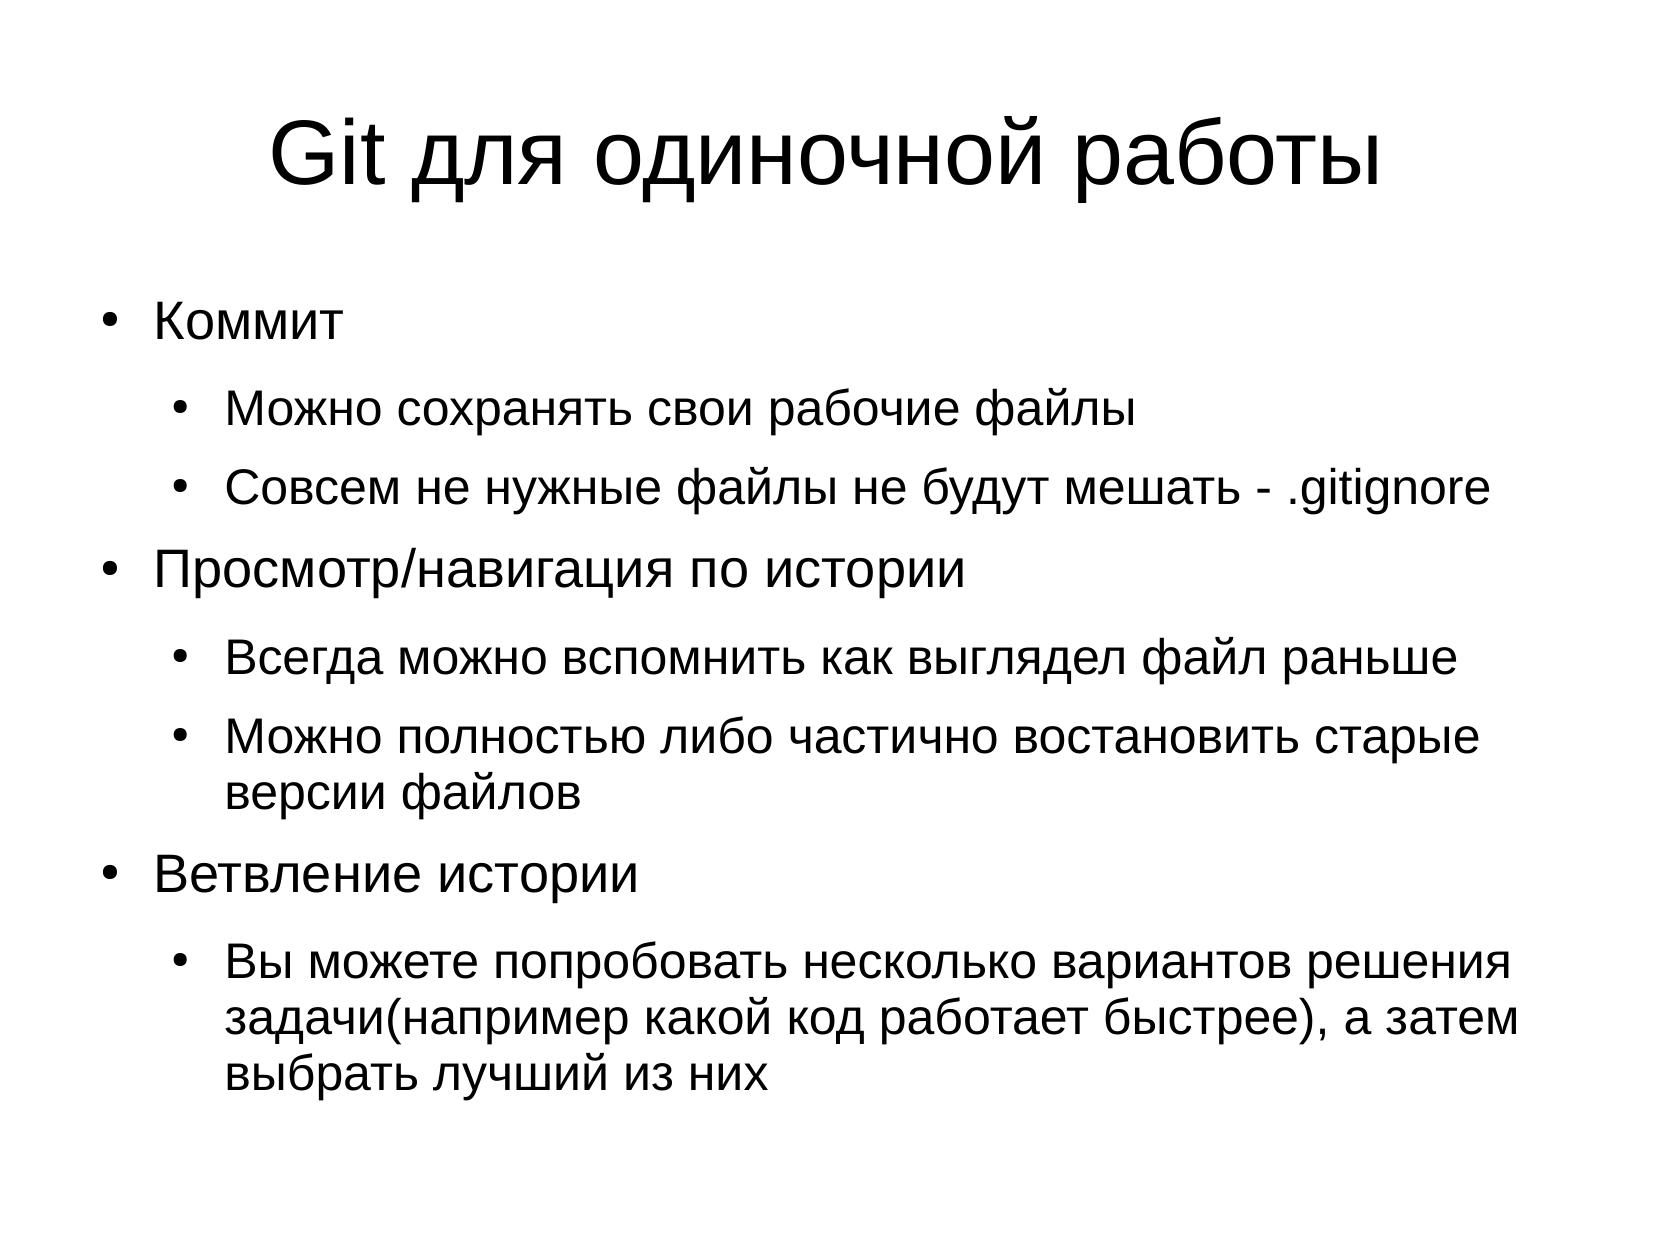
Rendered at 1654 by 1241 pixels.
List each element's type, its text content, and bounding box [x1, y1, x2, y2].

title Git для одиночной работы [82, 49, 1571, 257]
list Коммит Можно сохранять свои рабочие файлы Совсем не нужные файлы не будут мешать - .gitignore Просмотр/навигация по истории Всегда можно вспомнить как выглядел файл раньше Можно полностью либо частично востановить старые версии файлов Ветвление истории Вы можете попробовать несколько вариантов решения задачи(например какой код работает быстрее), а затем выбрать лучший из них [82, 290, 1571, 1109]
